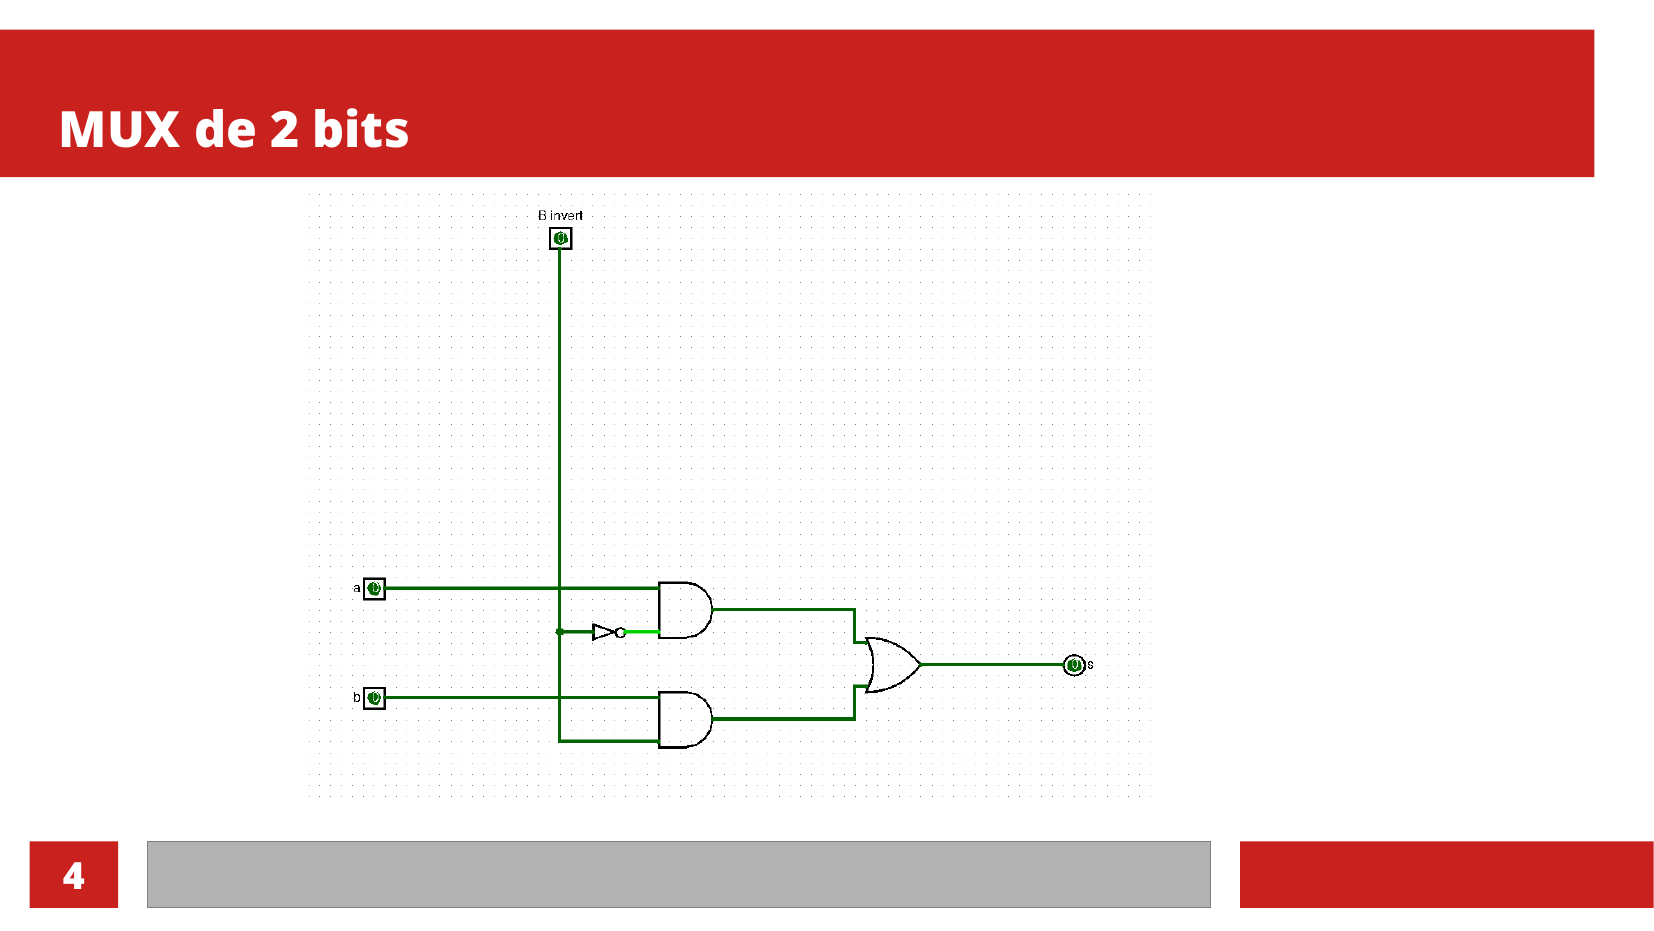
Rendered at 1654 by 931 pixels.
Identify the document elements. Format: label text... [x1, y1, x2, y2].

title MUX de 2 bits [59, 44, 1595, 163]
picture [300, 187, 1151, 805]
